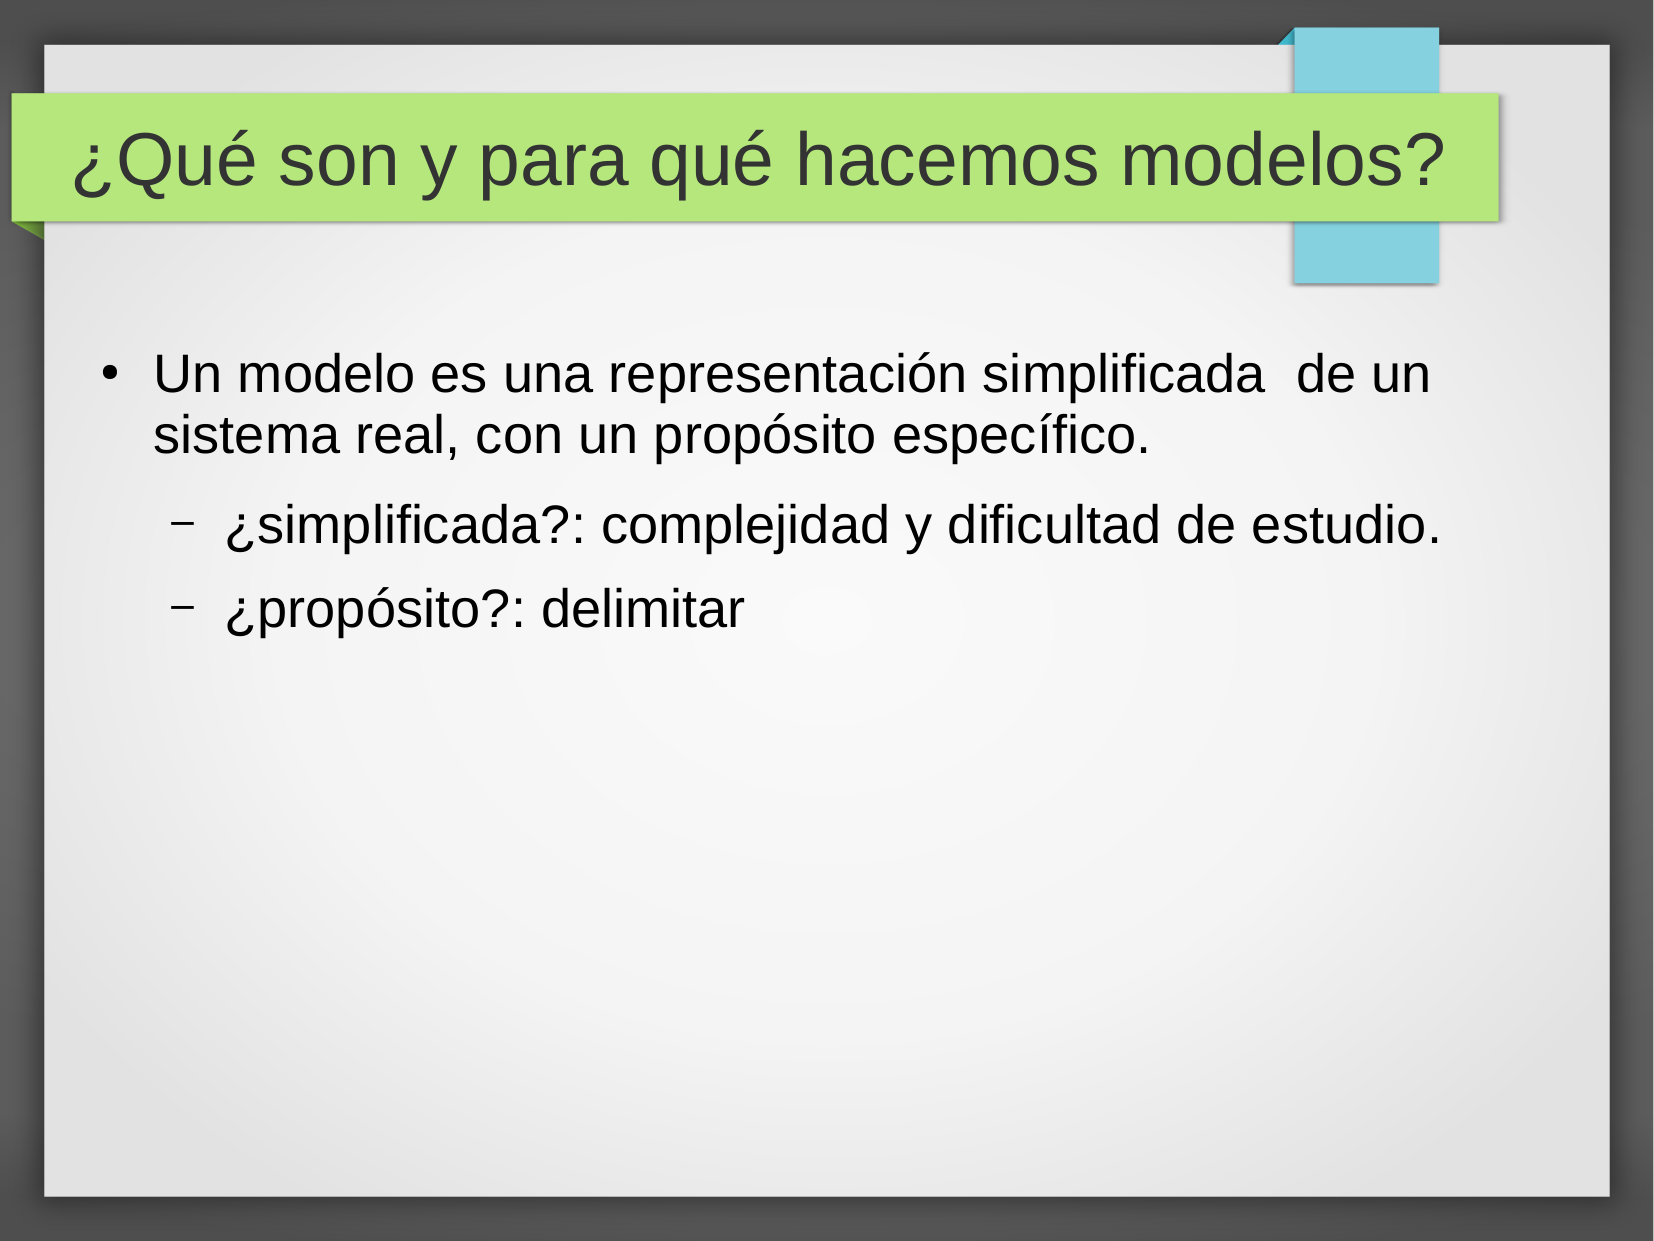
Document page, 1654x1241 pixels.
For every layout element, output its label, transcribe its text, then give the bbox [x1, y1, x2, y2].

picture [0, 0, 1654, 1241]
list Un modelo es una representación simplificada de un sistema real, con un propósito específico. ¿simplificada?: complejidad y dificultad de estudio. ¿propósito?: delimitar [82, 343, 1538, 1063]
title ¿Qué son y para qué hacemos modelos? [70, 106, 1477, 213]
